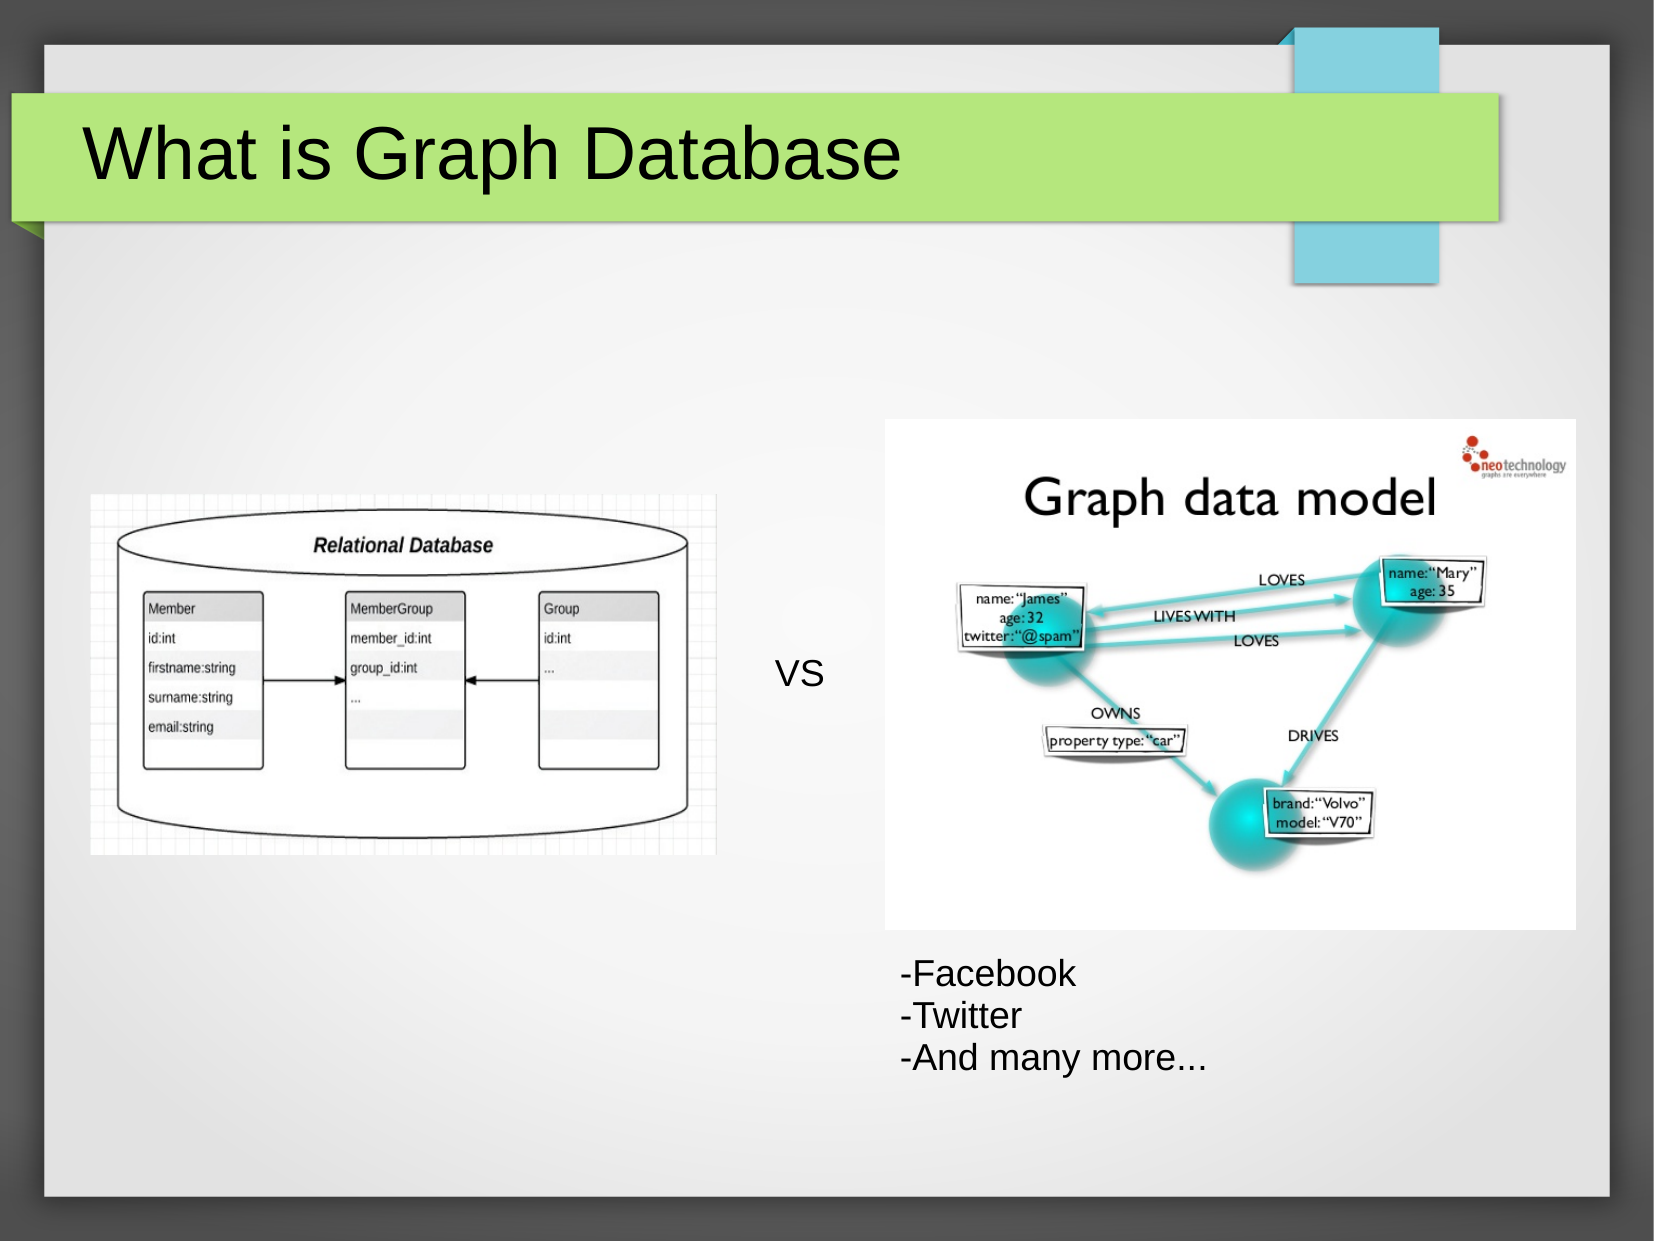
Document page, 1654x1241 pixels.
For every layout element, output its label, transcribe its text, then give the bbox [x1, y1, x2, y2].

text_box VS [760, 645, 841, 716]
picture [0, 0, 1654, 1241]
text_box -Facebook -Twitter -And many more... [885, 945, 1576, 1086]
title What is Graph Database [82, 94, 1264, 213]
